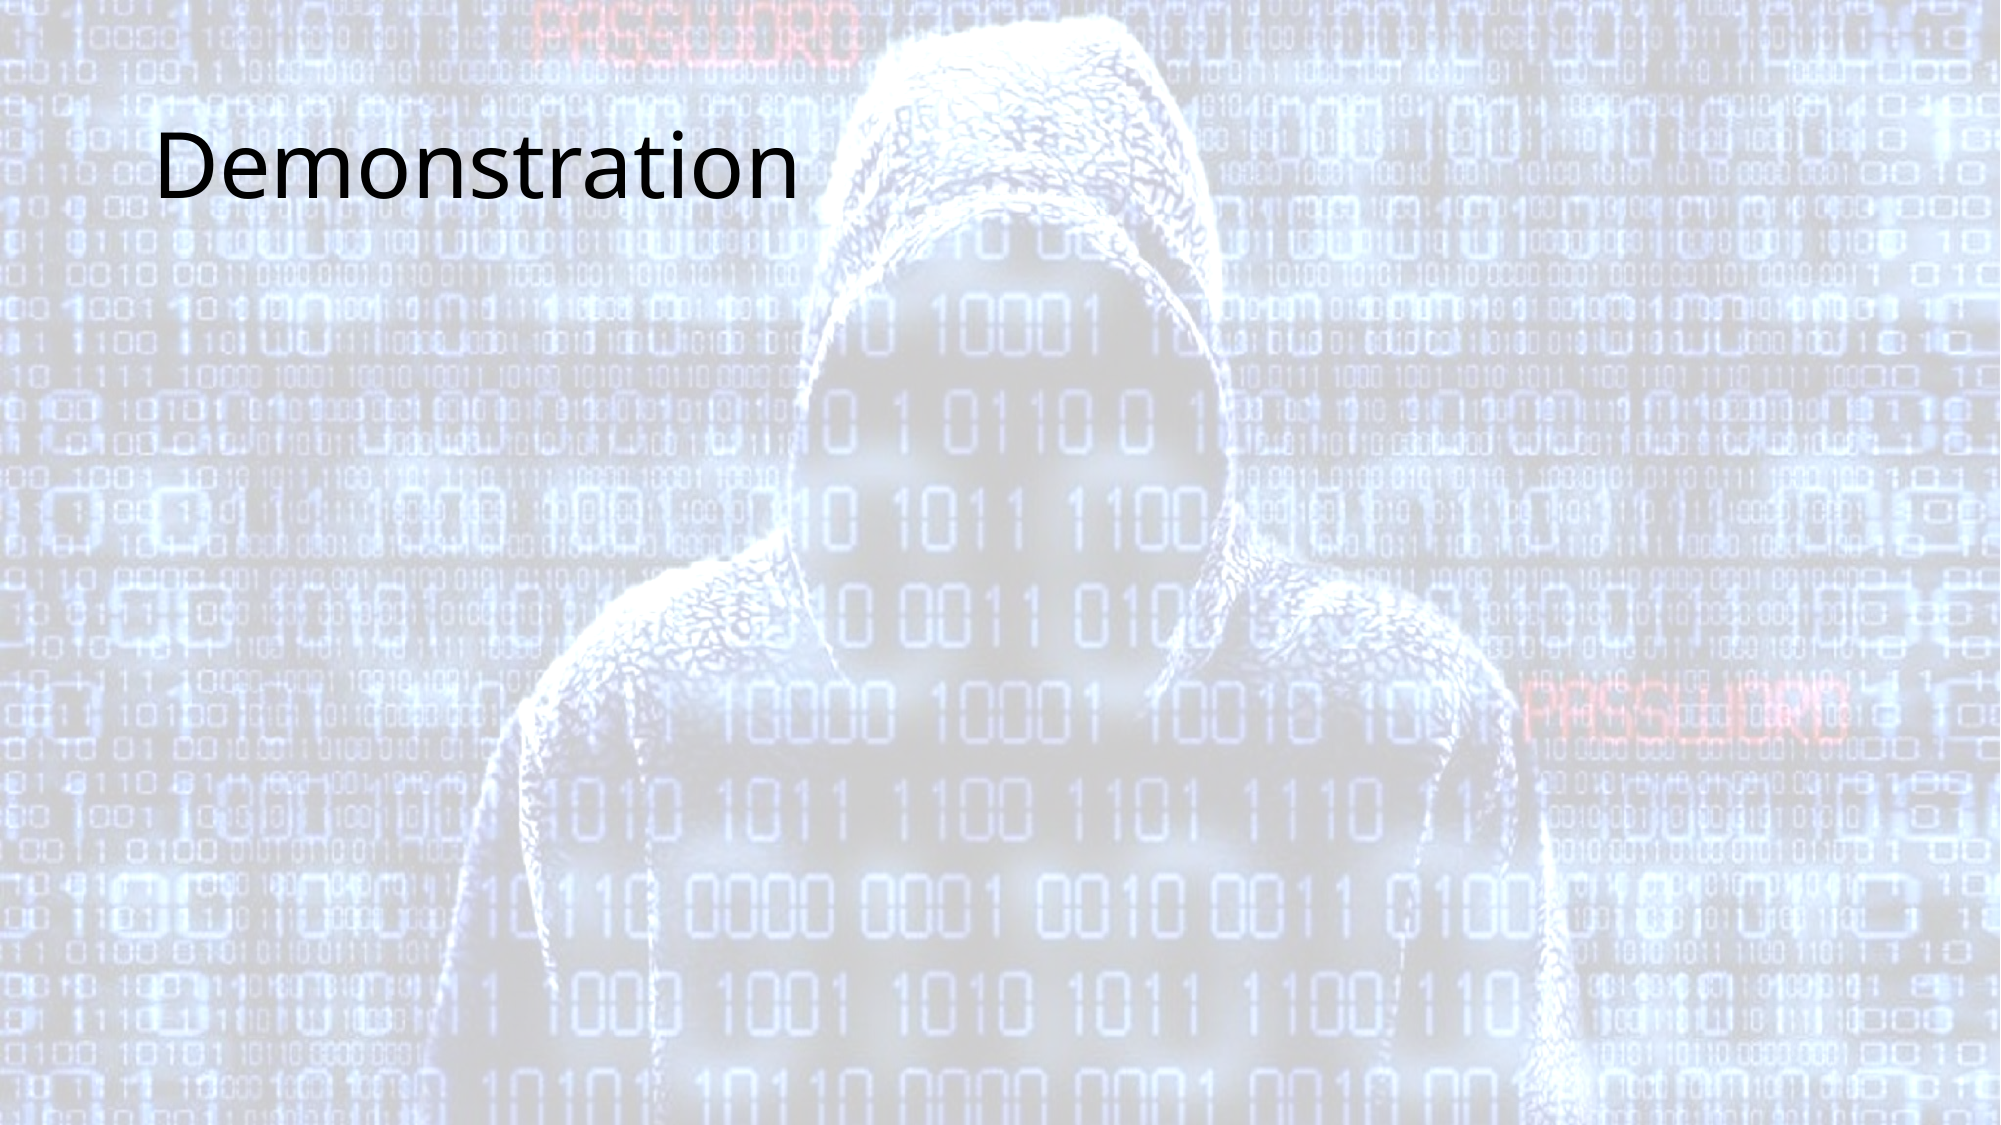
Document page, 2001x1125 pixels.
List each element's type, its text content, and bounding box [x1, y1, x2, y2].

text_box Demonstration [137, 59, 1863, 278]
picture [0, 0, 2000, 1125]
